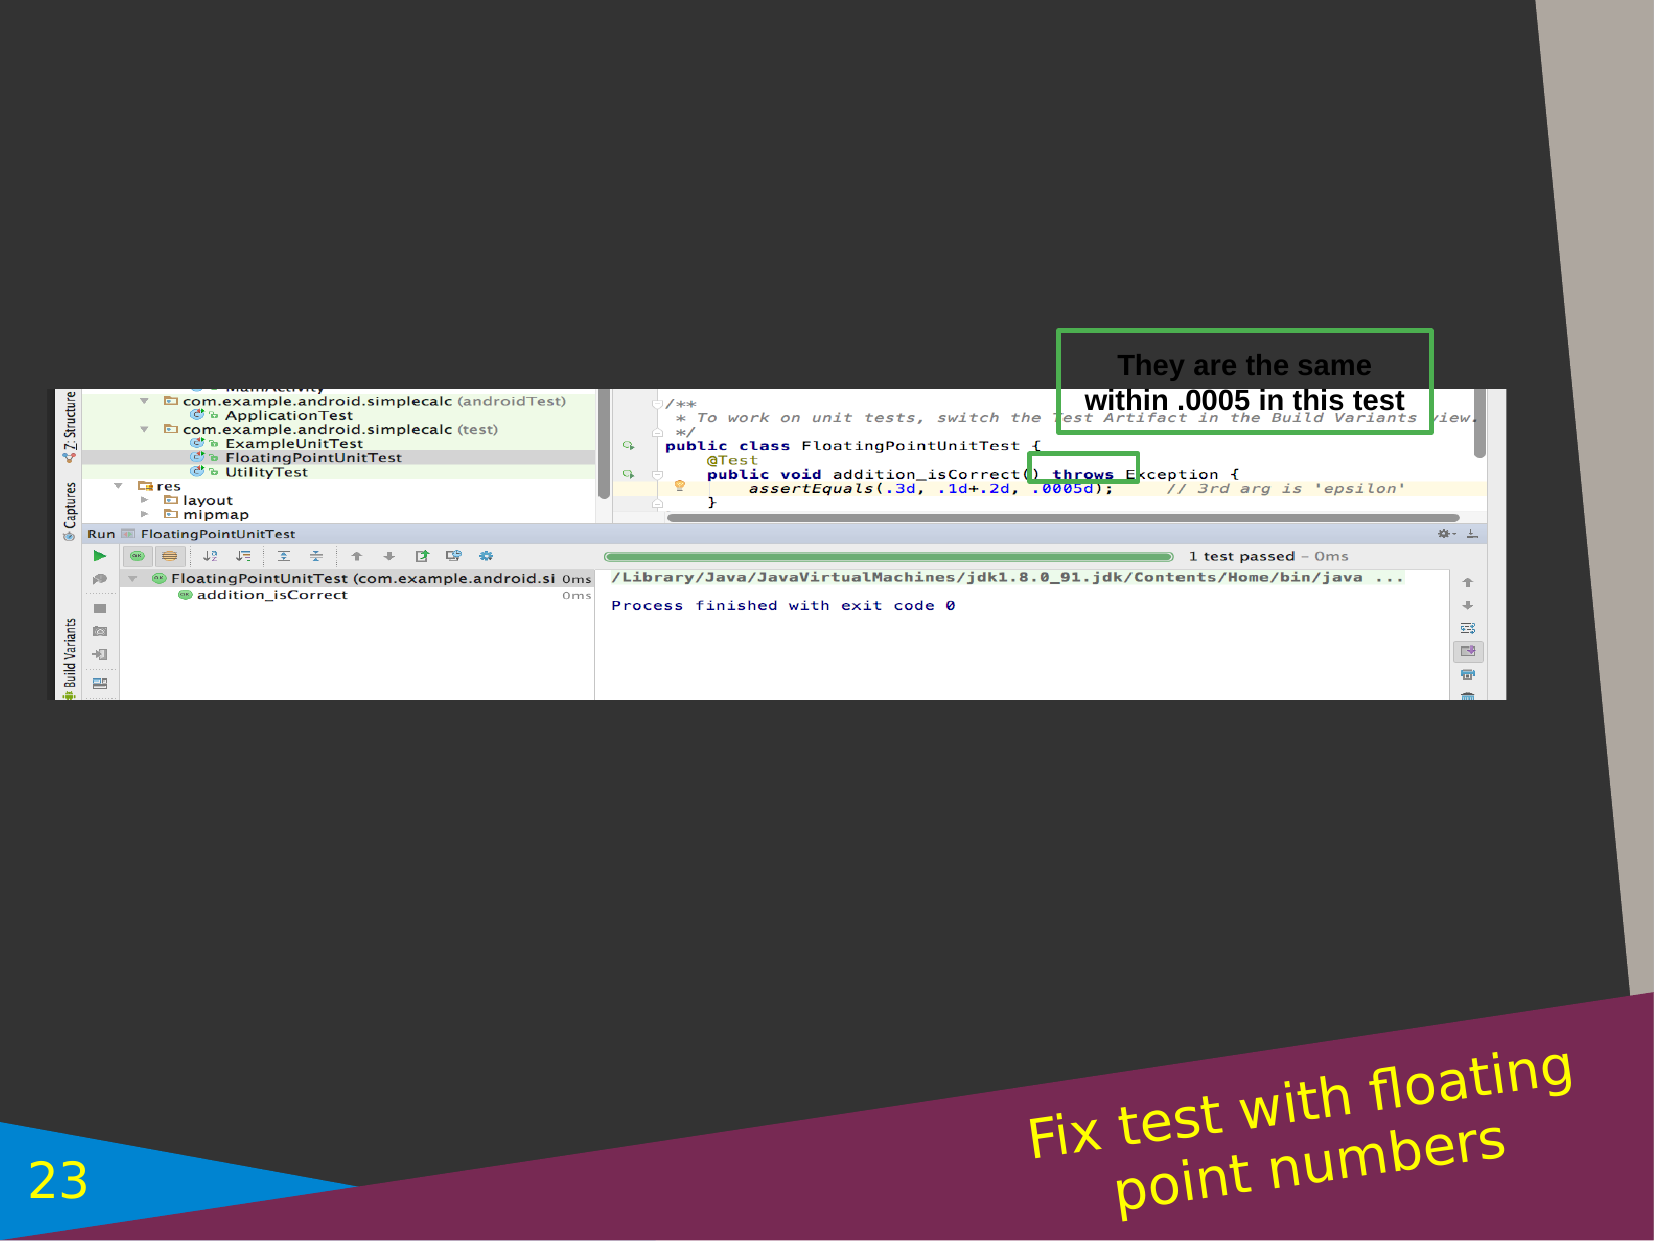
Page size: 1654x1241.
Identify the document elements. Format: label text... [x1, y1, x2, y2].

picture [47, 389, 1507, 700]
text_box They are the same within .0005 in this test [1058, 330, 1432, 433]
title Fix test with floating point numbers [956, 995, 1654, 1241]
